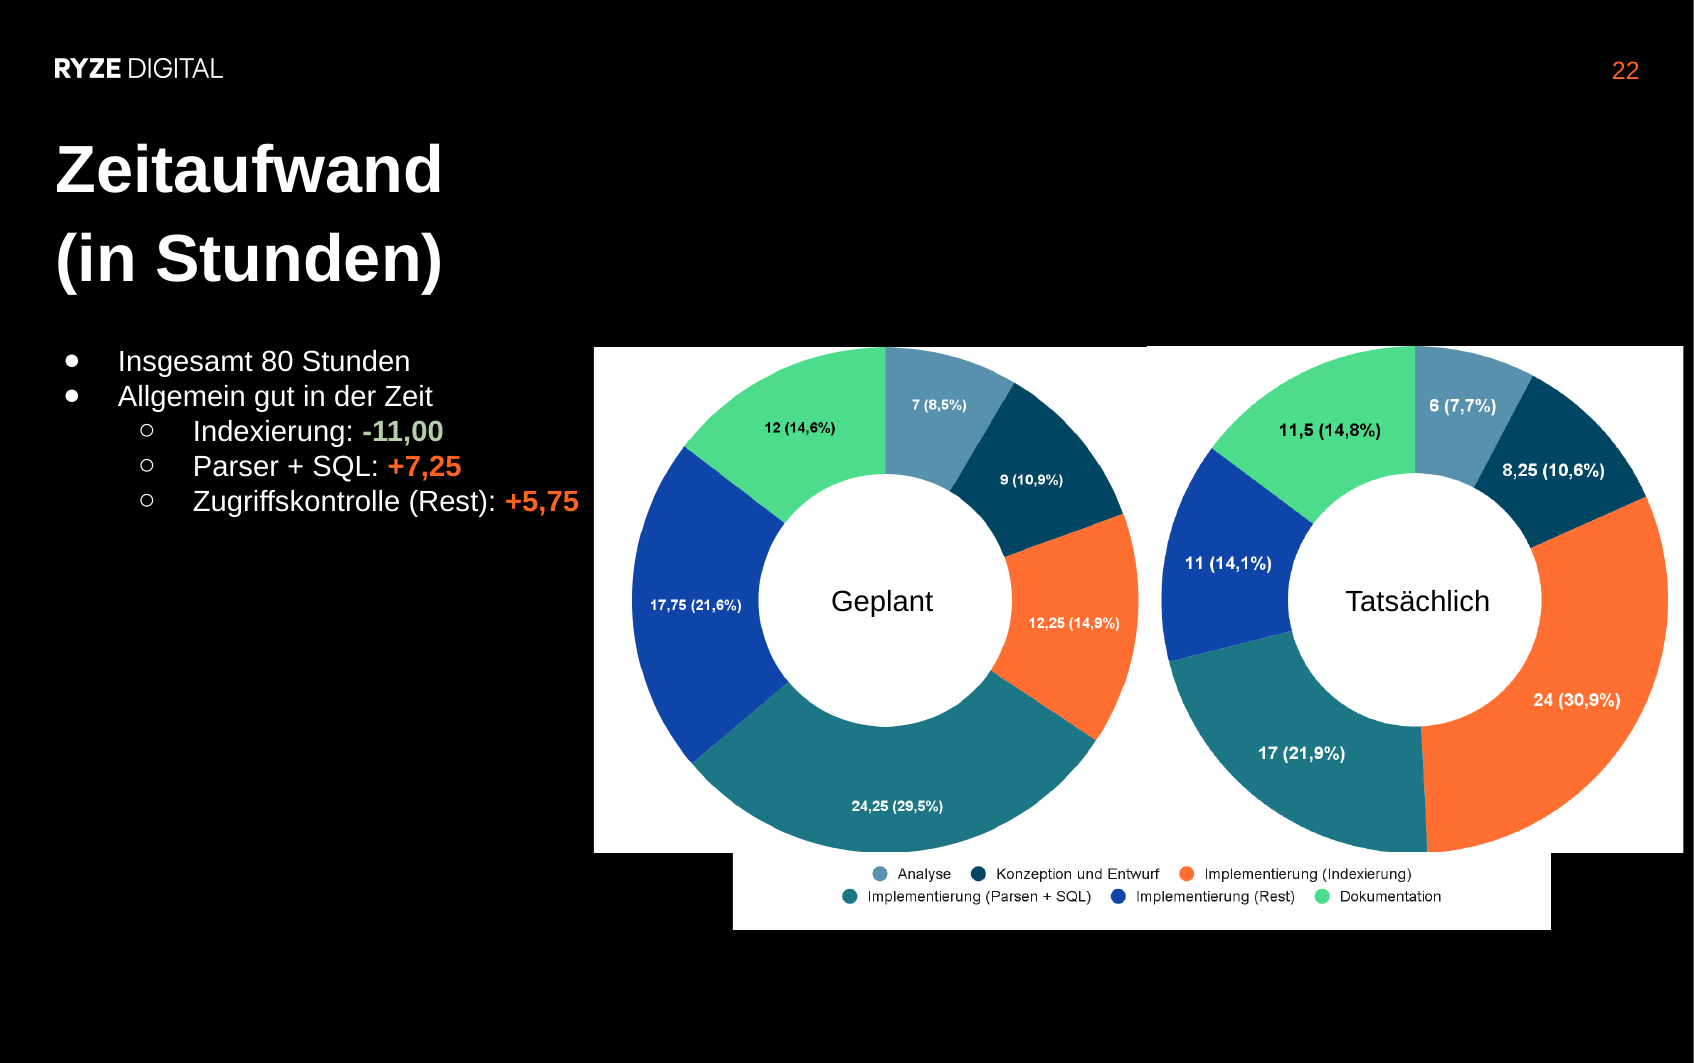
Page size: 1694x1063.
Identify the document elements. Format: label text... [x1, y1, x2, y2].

list Insgesamt 80 Stunden Allgemein gut in der Zeit Indexierung: -11,00 Parser + SQL: +7,25 Zugriffskontrolle (Rest): +5,75 [42, 342, 613, 1004]
list Zeitaufwand (in Stunden) [55, 126, 626, 260]
slide_number <number> [1538, 53, 1640, 85]
picture [55, 58, 223, 78]
text_box Tatsächlich [1330, 567, 1515, 633]
picture [613, 346, 1684, 930]
text_box Geplant [816, 567, 953, 633]
